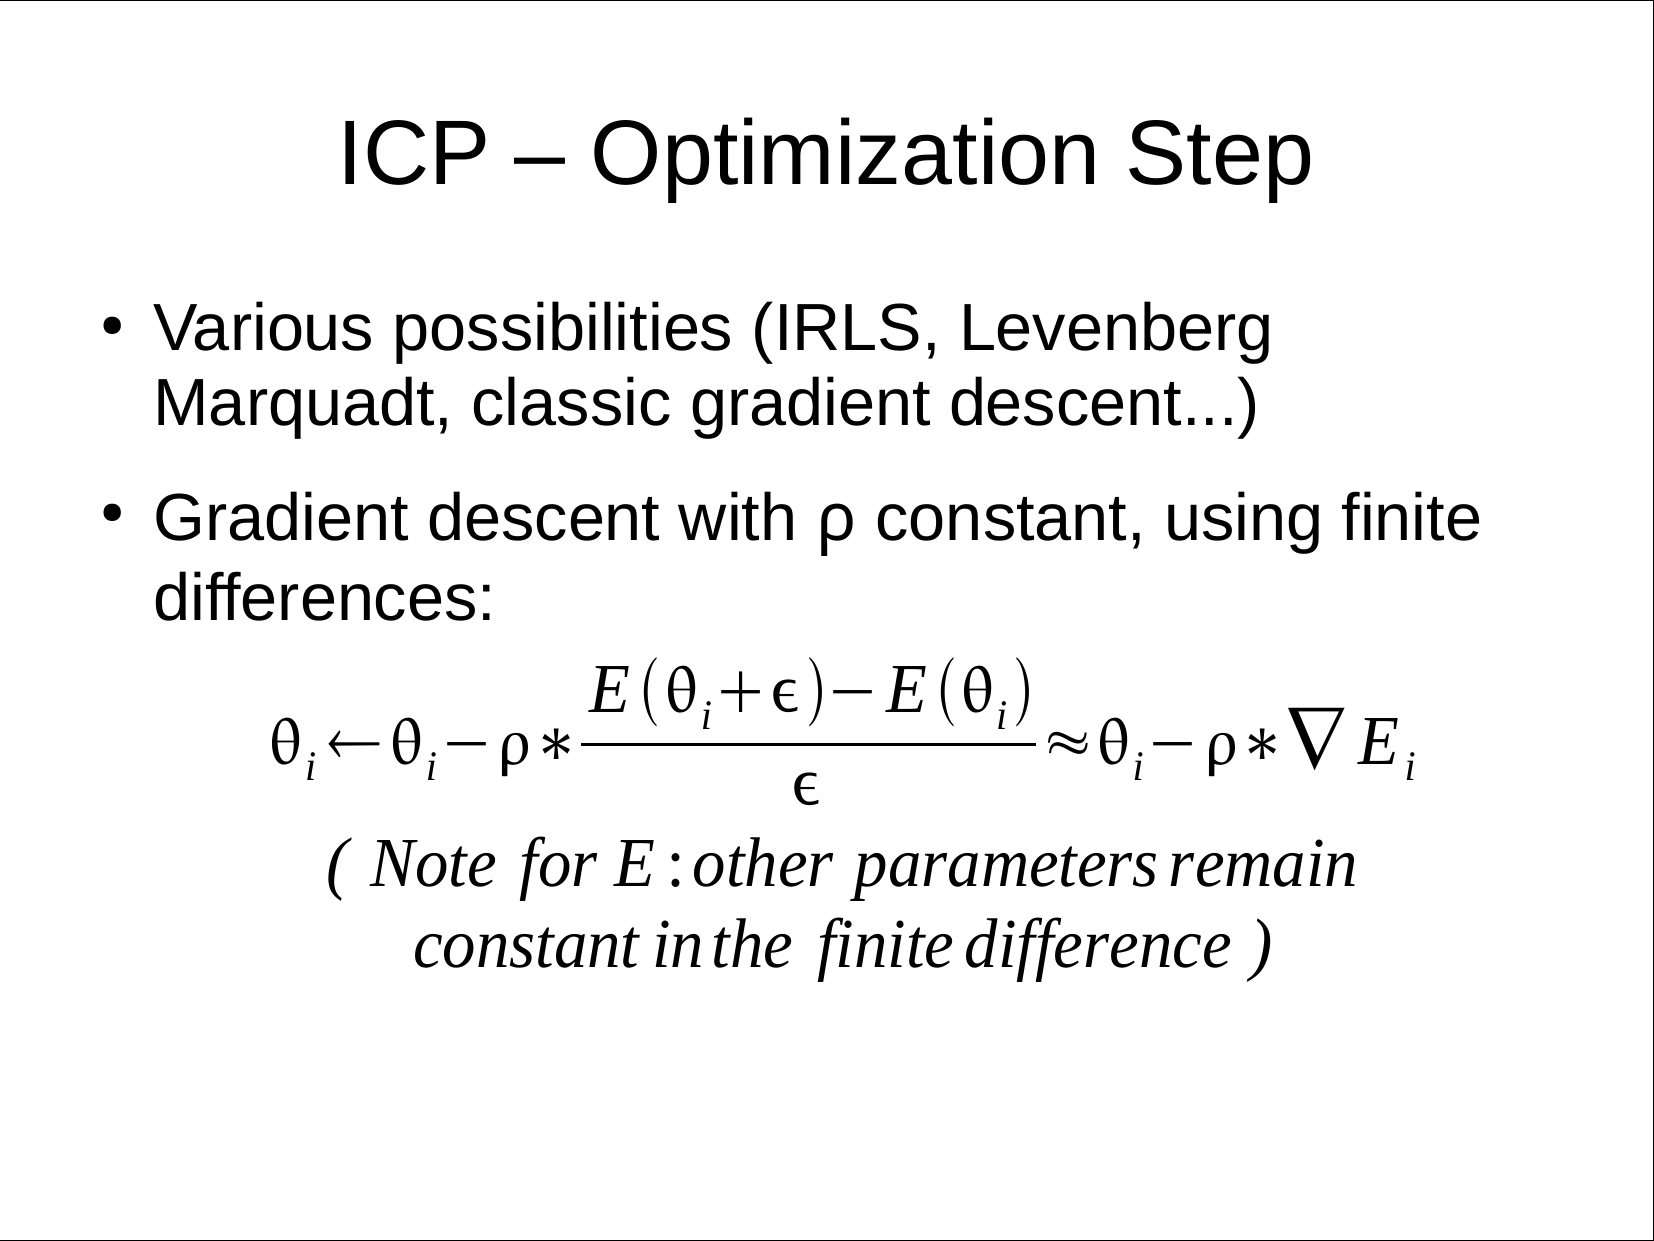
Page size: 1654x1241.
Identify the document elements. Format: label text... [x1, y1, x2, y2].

list Various possibilities (IRLS, Levenberg Marquadt, classic gradient descent...) Gradient descent with ρ constant, using finite differences: [82, 290, 1571, 1094]
chart [262, 650, 1422, 983]
title ICP – Optimization Step [82, 49, 1571, 257]
